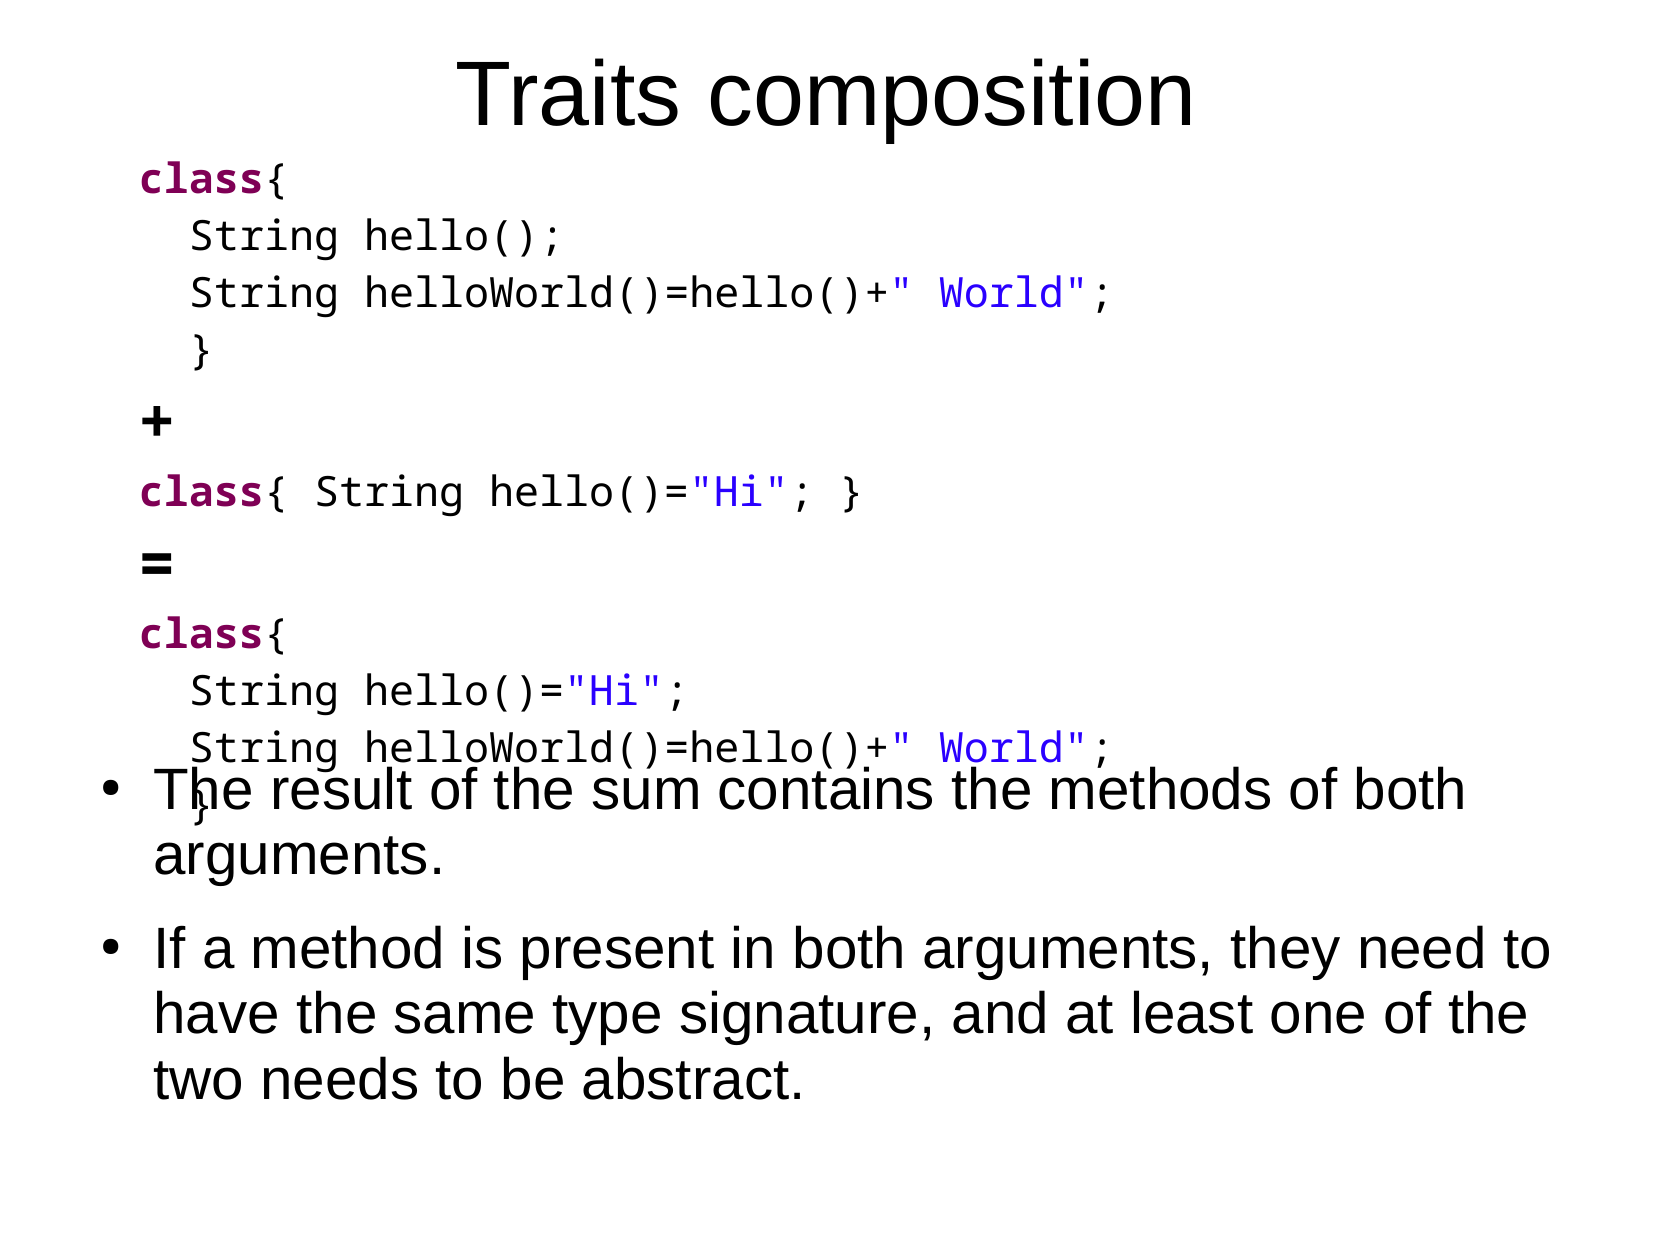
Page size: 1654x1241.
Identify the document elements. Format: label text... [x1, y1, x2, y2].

title Traits composition [82, 0, 1571, 198]
list The result of the sum contains the methods of both arguments. If a method is present in both arguments, they need to have the same type signature, and at least one of the two needs to be abstract. [82, 756, 1571, 1235]
text_box class{ String hello(); String helloWorld()=hello()+" World"; } + class{ String hello()="Hi"; } = class{ String hello()="Hi"; String helloWorld()=hello()+" World"; } [124, 141, 1501, 787]
